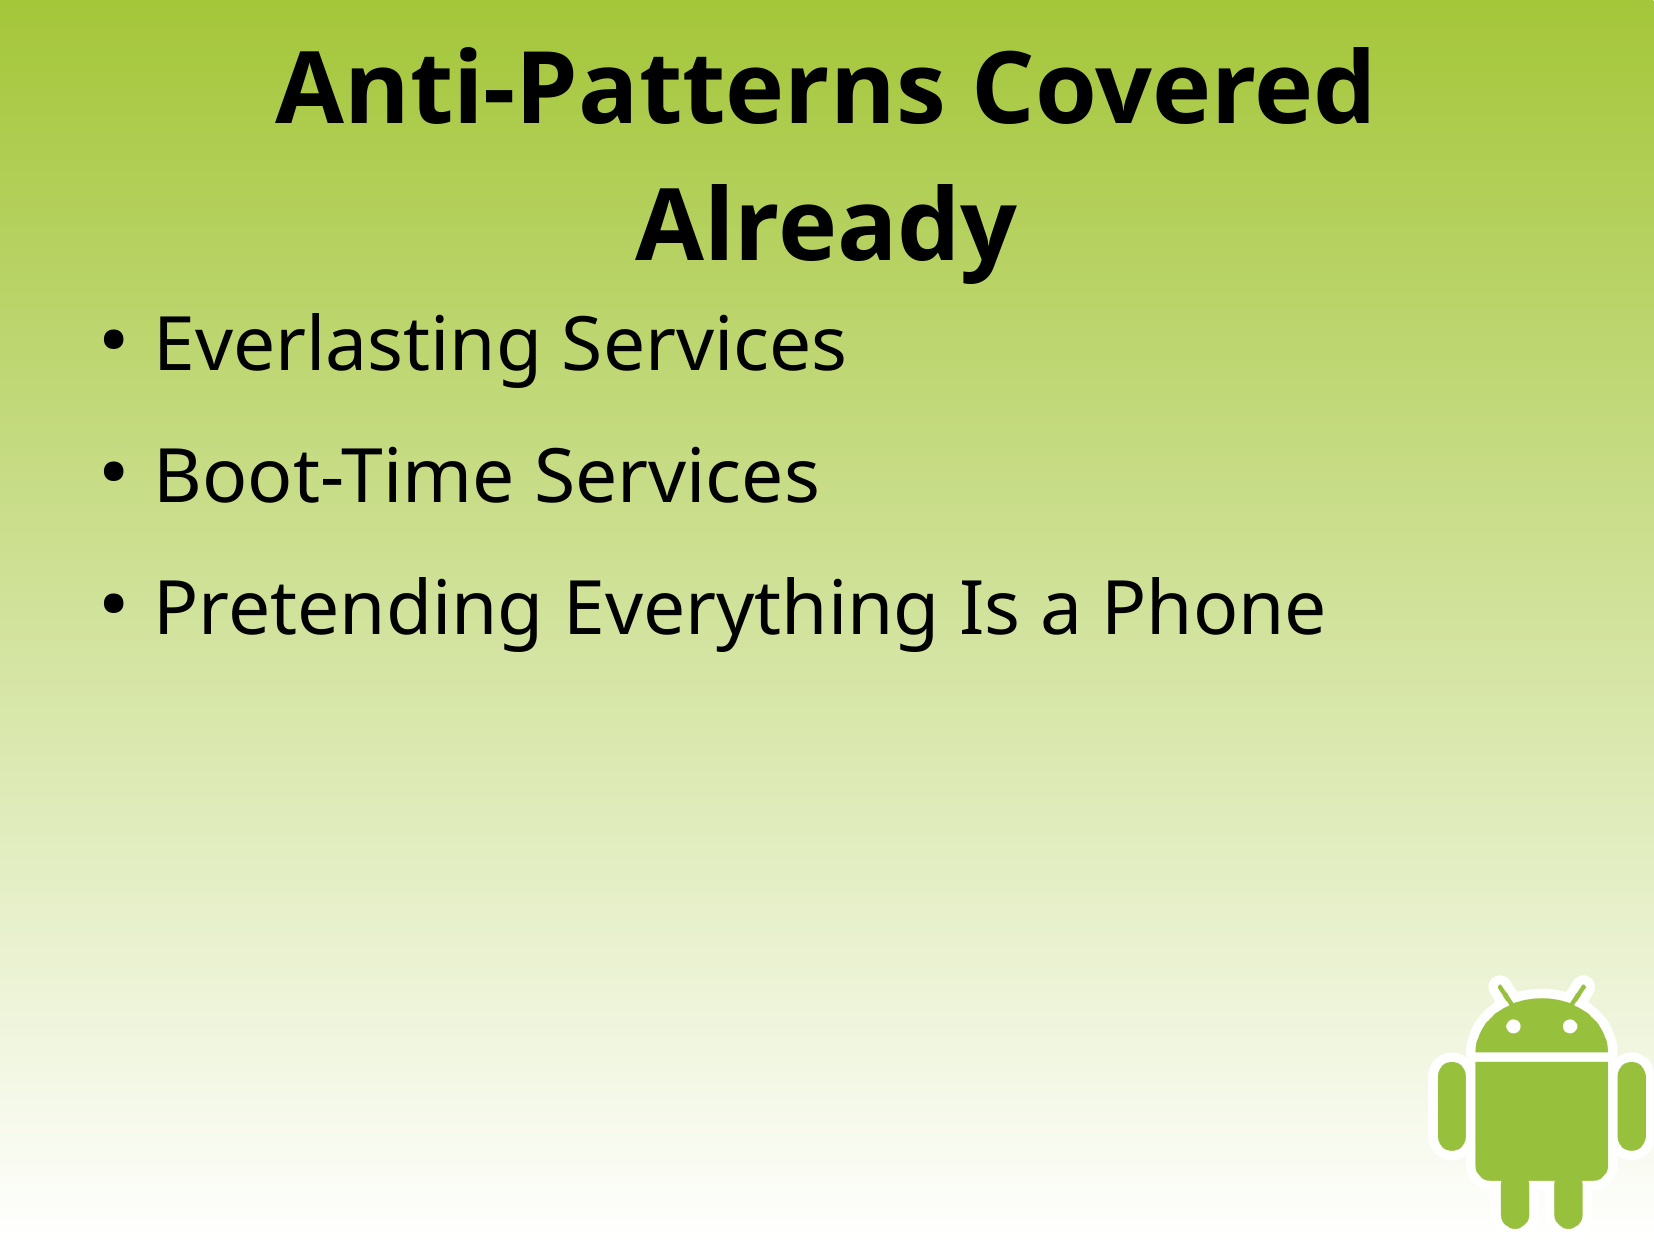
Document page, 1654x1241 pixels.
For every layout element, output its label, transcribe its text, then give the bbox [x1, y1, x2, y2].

picture [1428, 975, 1654, 1238]
list Everlasting Services Boot-Time Services Pretending Everything Is a Phone [82, 290, 1571, 1109]
title Anti-Patterns Covered Already [82, 49, 1571, 257]
